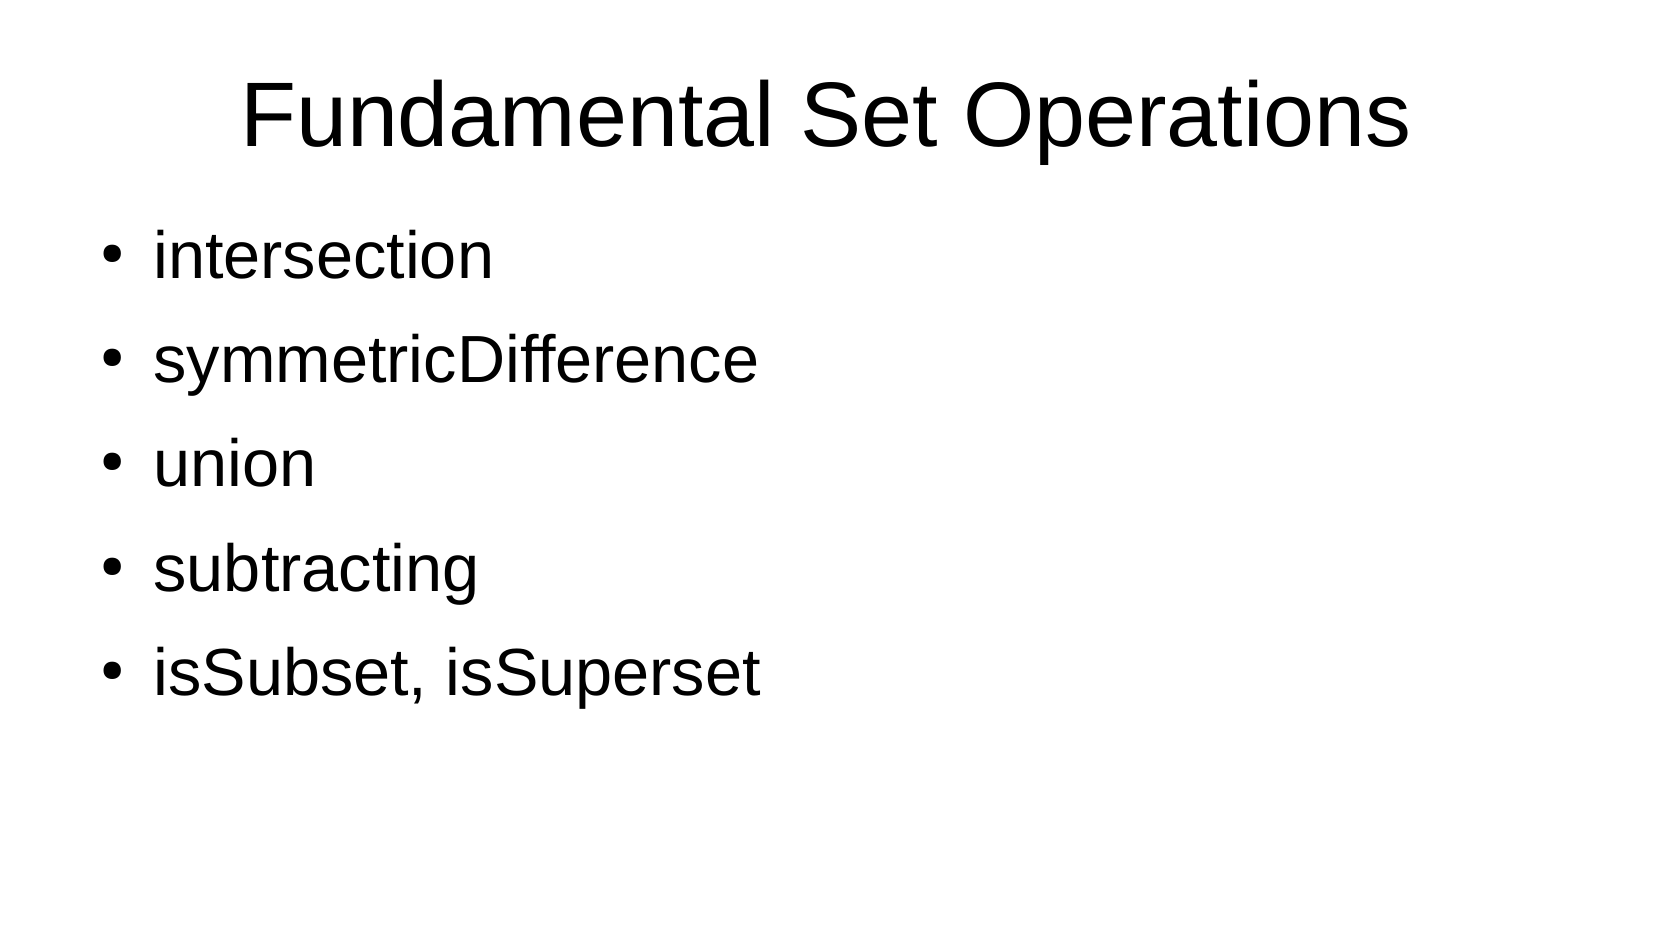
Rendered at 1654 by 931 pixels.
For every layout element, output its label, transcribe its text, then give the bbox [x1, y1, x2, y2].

list intersection symmetricDifference union subtracting isSubset, isSuperset [82, 217, 1571, 839]
title Fundamental Set Operations [82, 37, 1571, 193]
